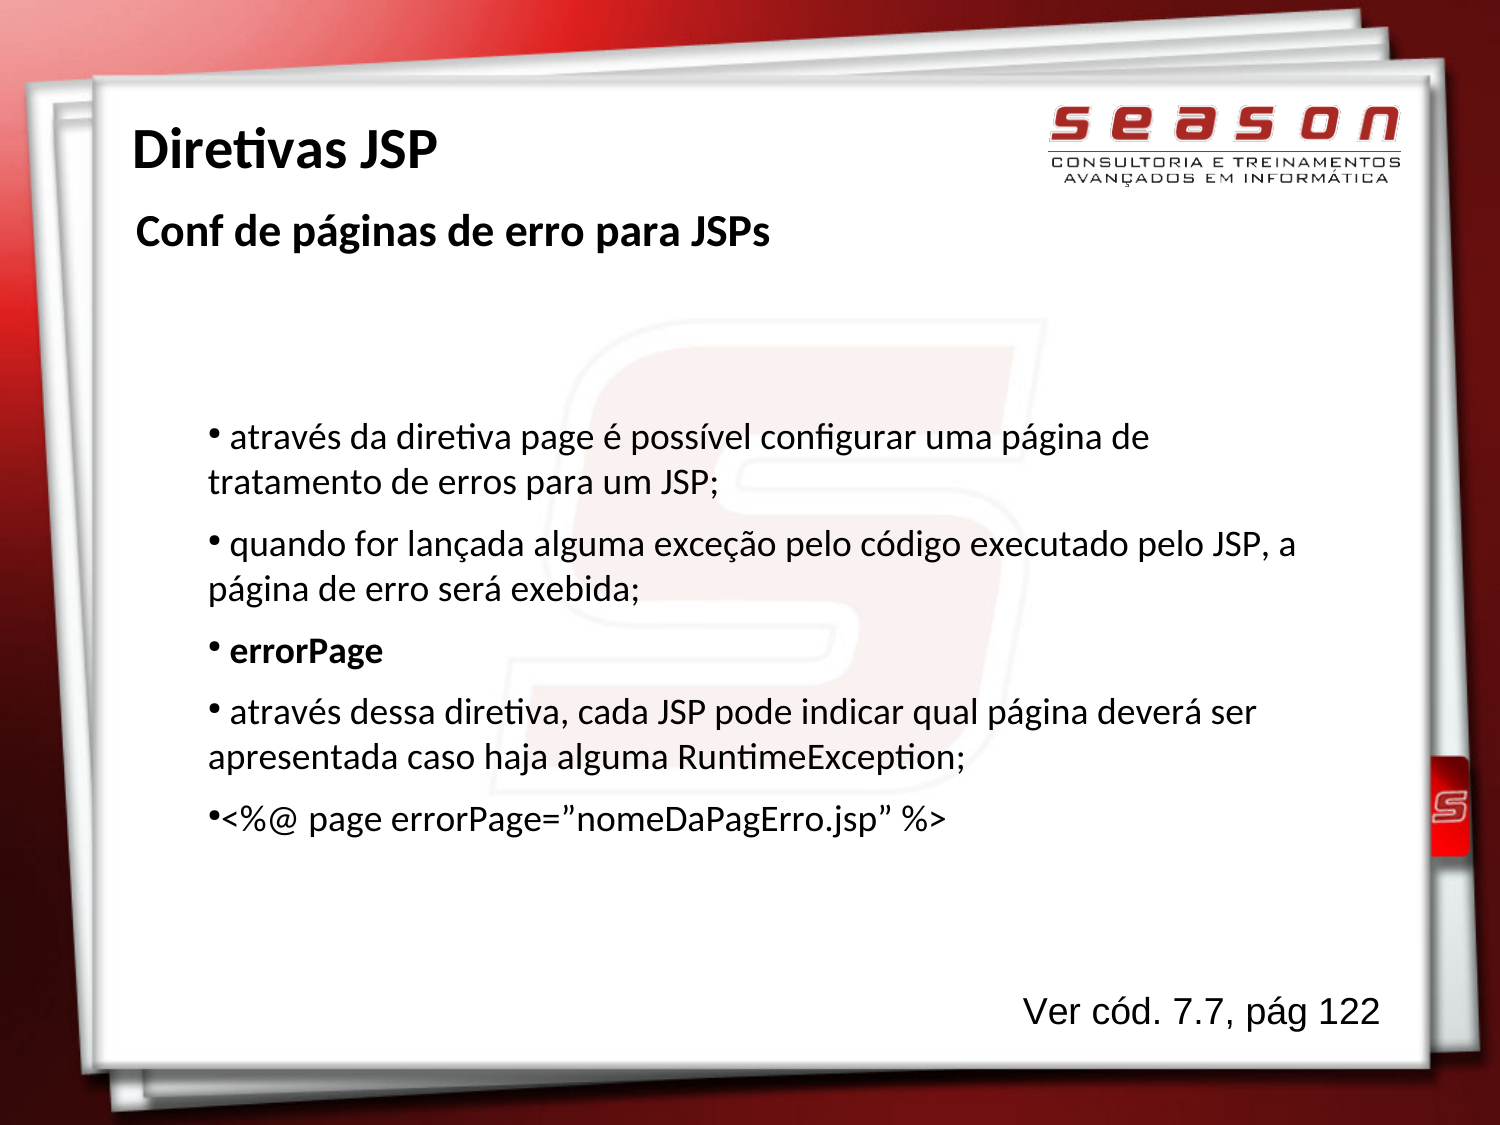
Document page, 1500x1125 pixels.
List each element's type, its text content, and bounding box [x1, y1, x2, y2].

text_box através da diretiva page é possível configurar uma página de tratamento de erros para um JSP; quando for lançada alguma exceção pelo código executado pelo JSP, a página de erro será exebida; errorPage através dessa diretiva, cada JSP pode indicar qual página deverá ser apresentada caso haja alguma RuntimeException; <%@ page errorPage=”nomeDaPagErro.jsp” %> [207, 357, 1328, 894]
text_box Ver cód. 7.7, pág 122 [708, 979, 1396, 1040]
title Diretivas JSP [118, 33, 1394, 257]
text_box Conf de páginas de erro para JSPs [119, 200, 1240, 256]
picture [0, 0, 1500, 1125]
